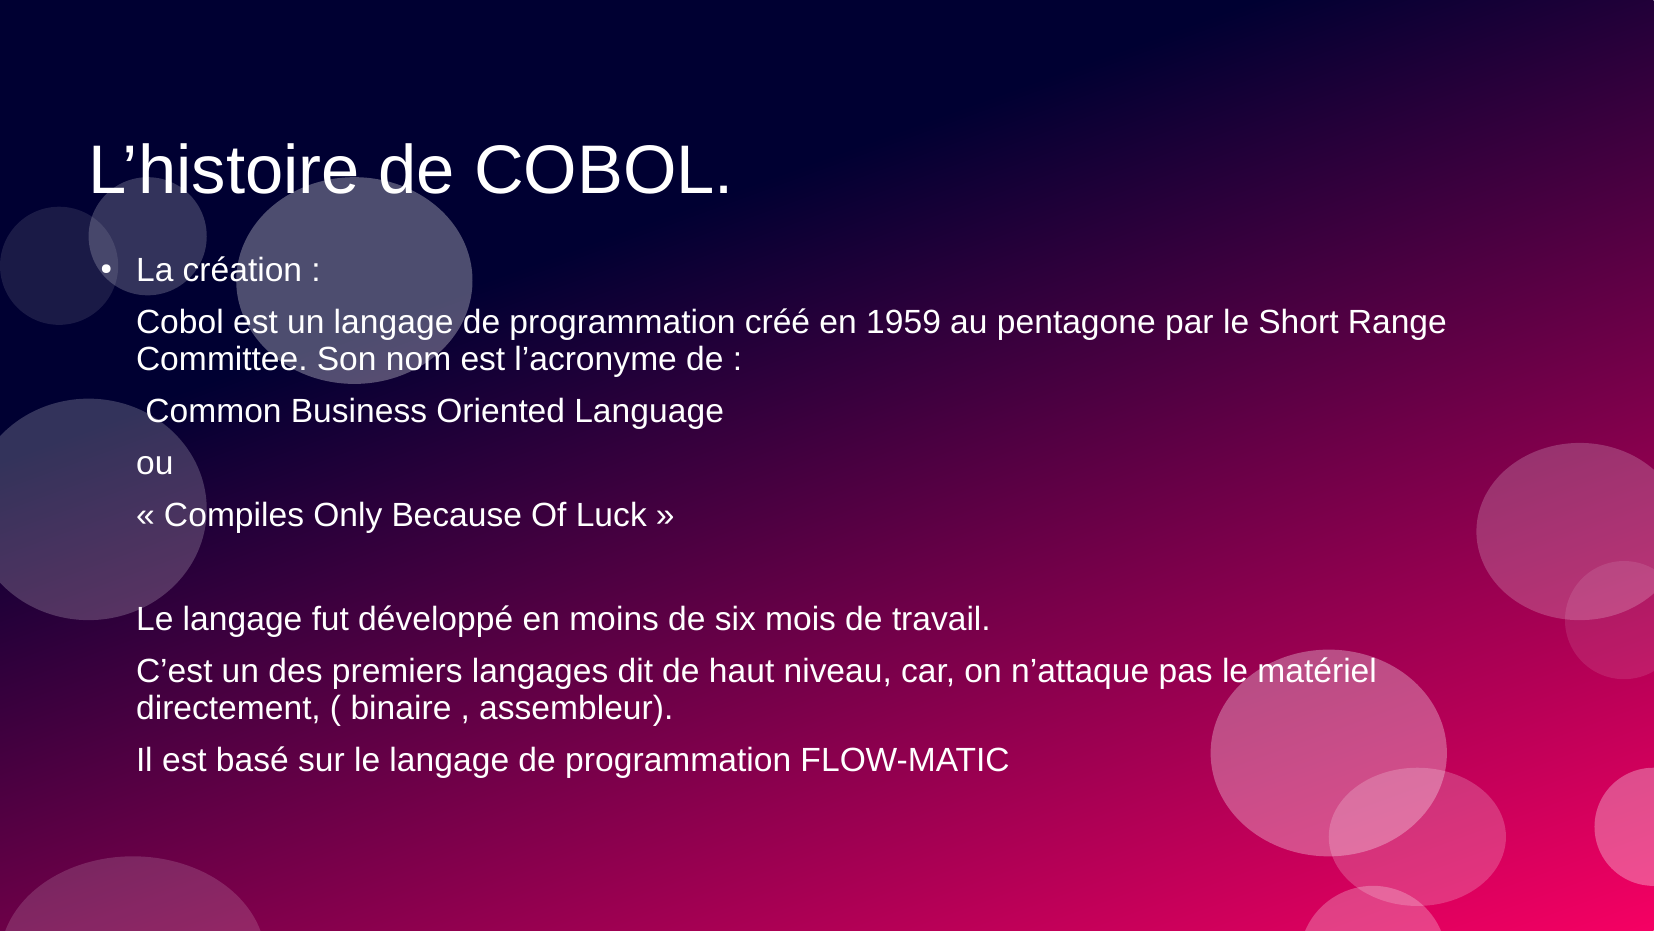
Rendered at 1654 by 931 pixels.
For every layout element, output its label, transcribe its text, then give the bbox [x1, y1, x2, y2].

list La création : Cobol est un langage de programmation créé en 1959 au pentagone par le Short Range Committee. Son nom est l’acronyme de : Common Business Oriented Language ou « Compiles Only Because Of Luck » Le langage fut développé en moins de six mois de travail. C’est un des premiers langages dit de haut niveau, car, on n’attaque pas le matériel directement, ( binaire , assembleur). Il est basé sur le langage de programmation FLOW-MATIC [88, 250, 1565, 783]
title L’histoire de COBOL. [88, 88, 1565, 250]
